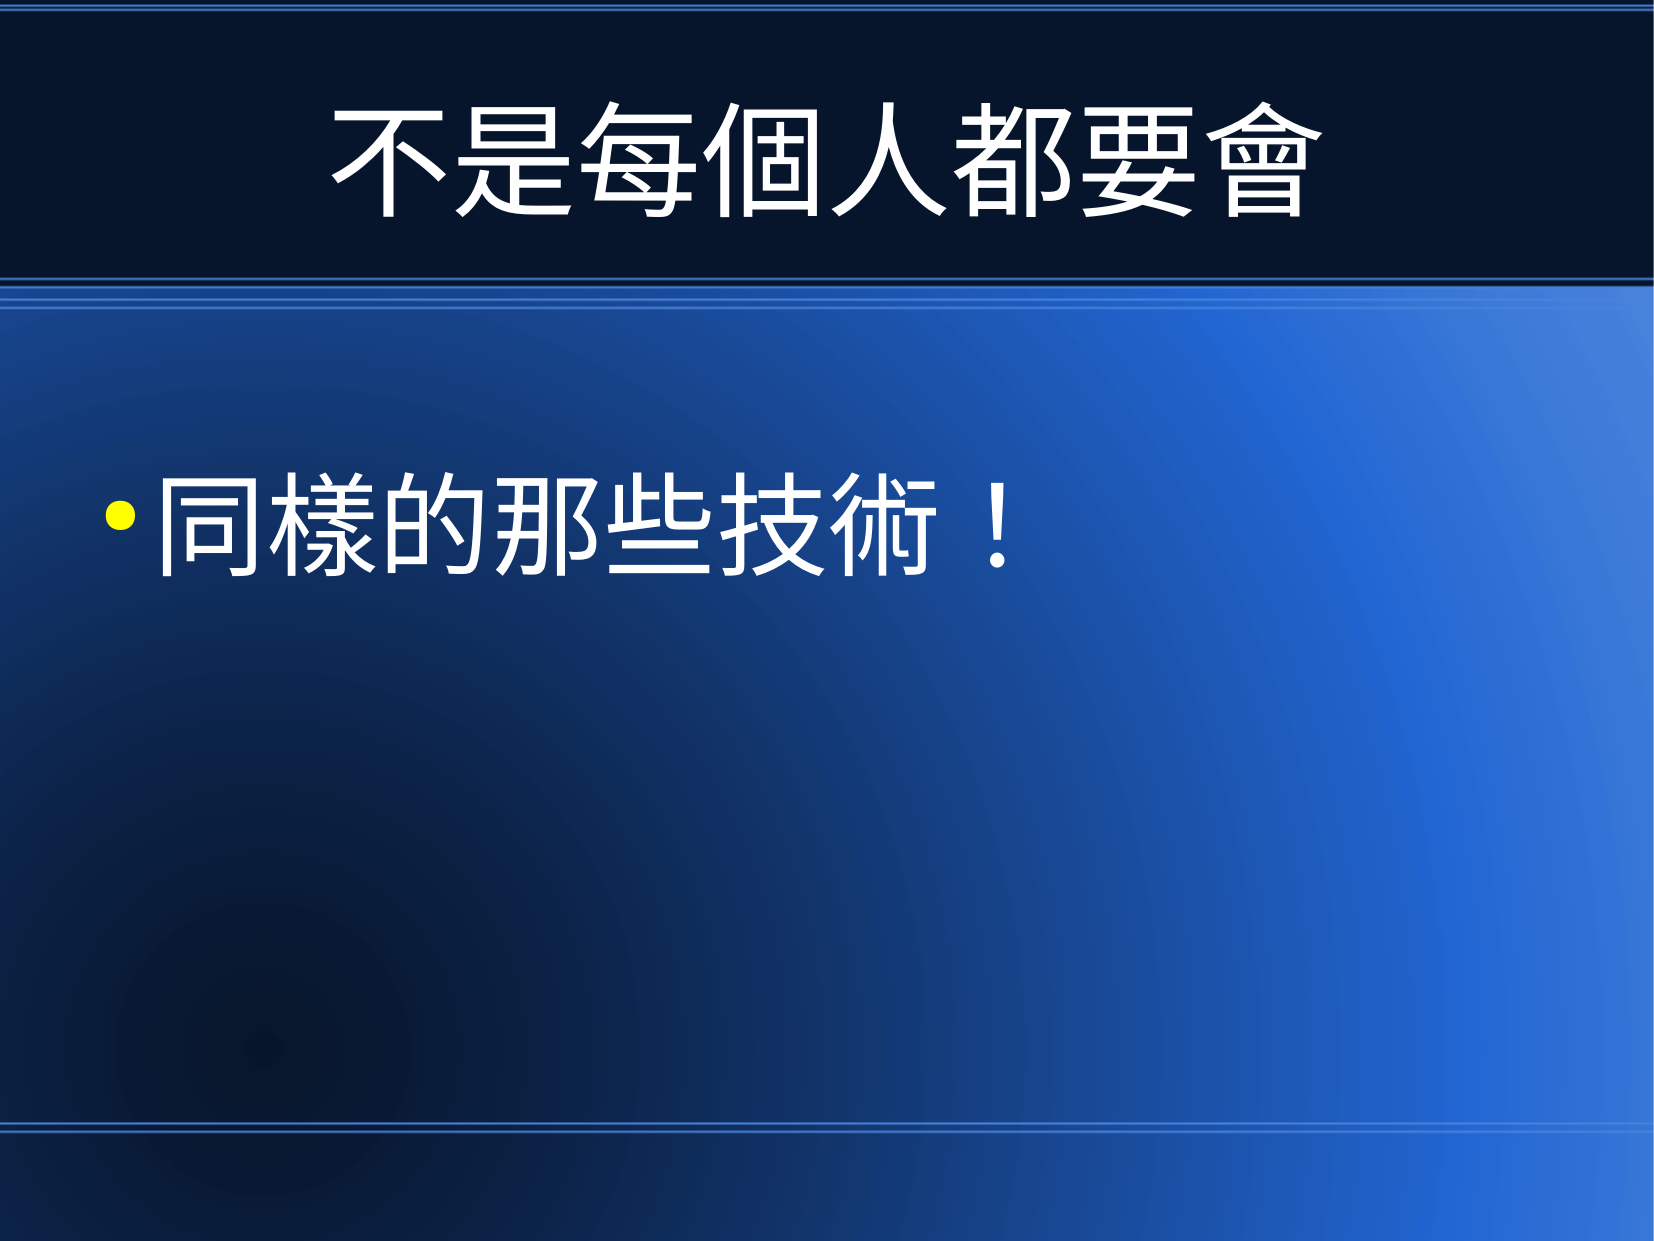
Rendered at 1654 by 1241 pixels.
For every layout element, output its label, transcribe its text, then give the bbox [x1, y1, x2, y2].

list 同樣的那些技術！ [82, 355, 1571, 1241]
picture [0, 0, 1654, 1241]
title 不是每個人都要會 [82, 49, 1571, 257]
